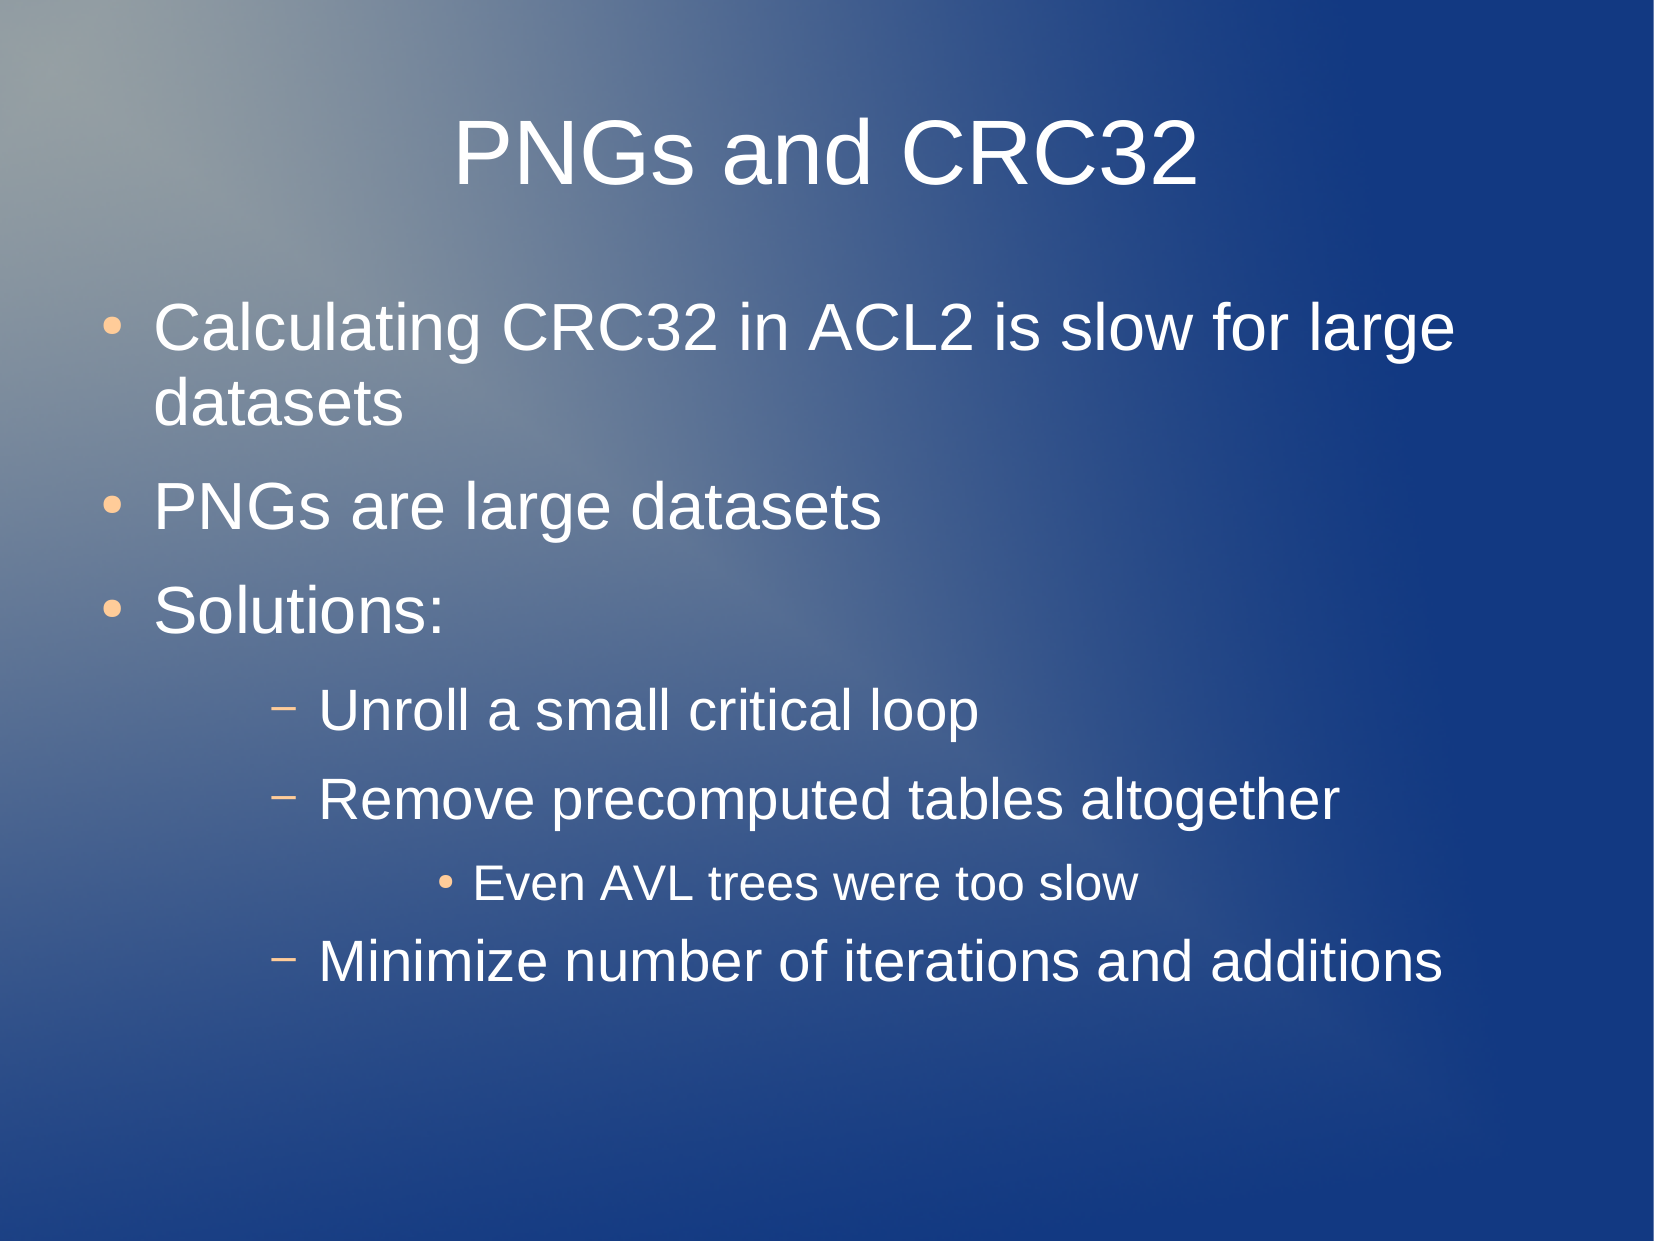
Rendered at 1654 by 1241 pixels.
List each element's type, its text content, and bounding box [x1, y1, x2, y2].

picture [0, 0, 1654, 1241]
title PNGs and CRC32 [82, 56, 1571, 250]
list Calculating CRC32 in ACL2 is slow for large datasets PNGs are large datasets Solutions: Unroll a small critical loop Remove precomputed tables altogether Even AVL trees were too slow Minimize number of iterations and additions [82, 290, 1571, 994]
